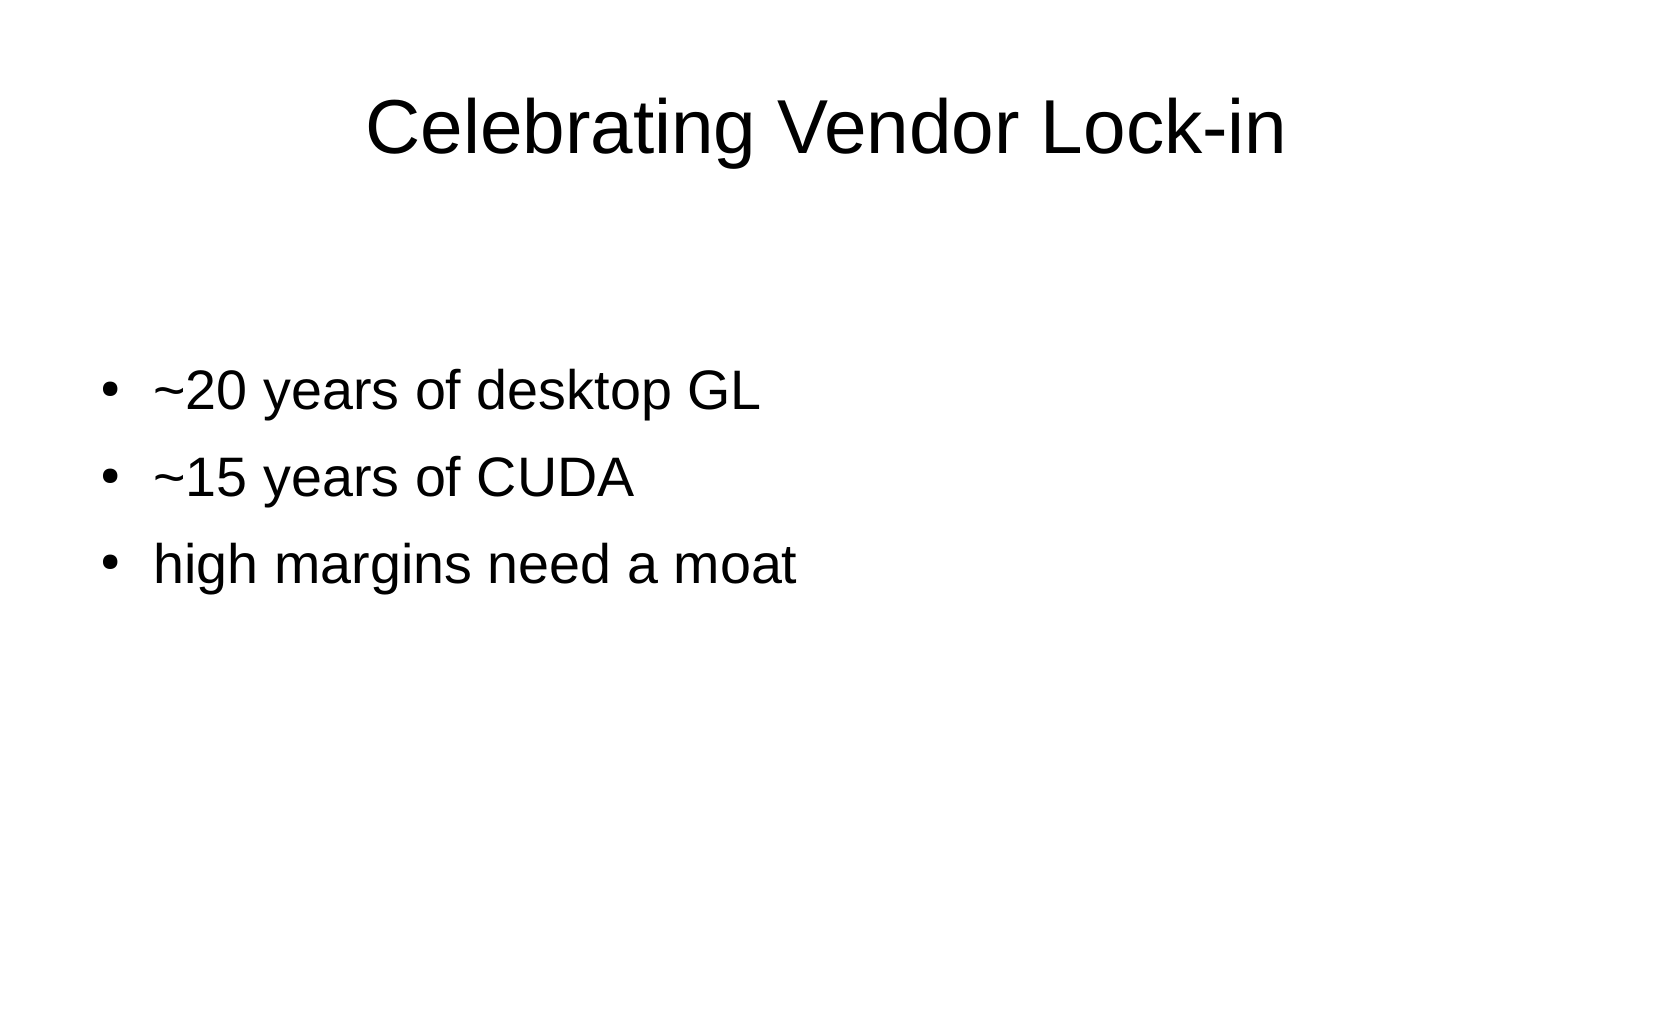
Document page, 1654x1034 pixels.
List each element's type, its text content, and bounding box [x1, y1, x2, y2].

list ~20 years of desktop GL ~15 years of CUDA high margins need a moat [82, 359, 1571, 851]
title Celebrating Vendor Lock-in [82, 41, 1571, 214]
